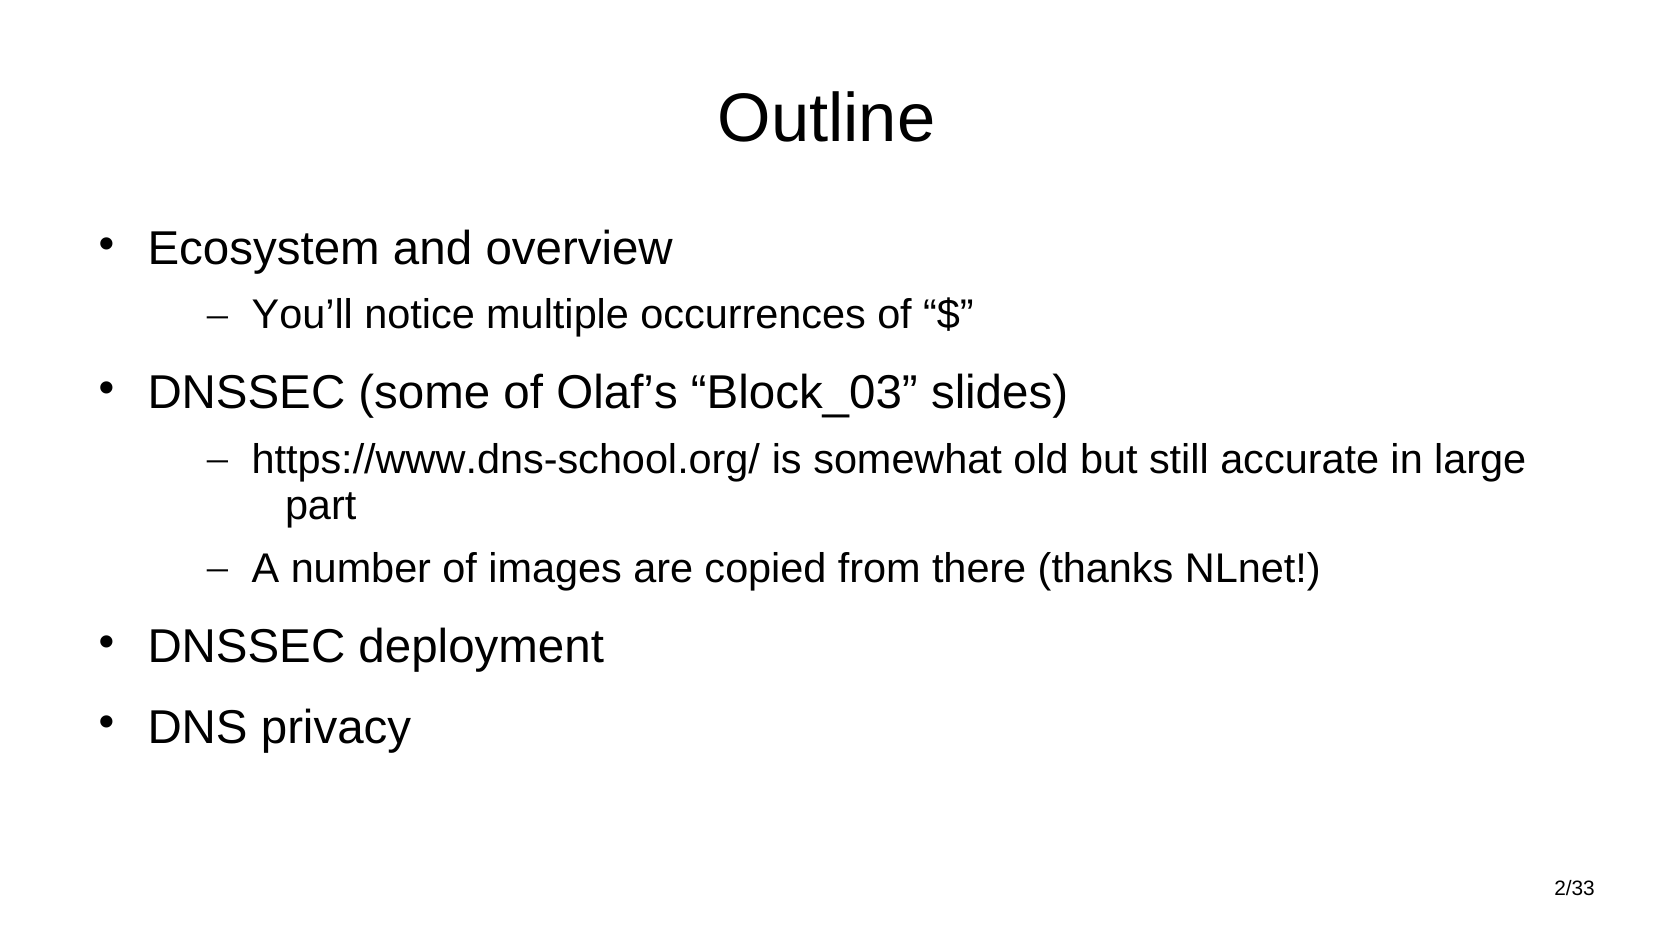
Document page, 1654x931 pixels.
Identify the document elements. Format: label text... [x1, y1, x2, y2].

list Ecosystem and overview You’ll notice multiple occurrences of “$” DNSSEC (some of Olaf’s “Block_03” slides) https://www.dns-school.org/ is somewhat old but still accurate in large part A number of images are copied from there (thanks NLnet!) DNSSEC deployment DNS privacy [82, 217, 1571, 758]
title Outline [82, 37, 1571, 193]
